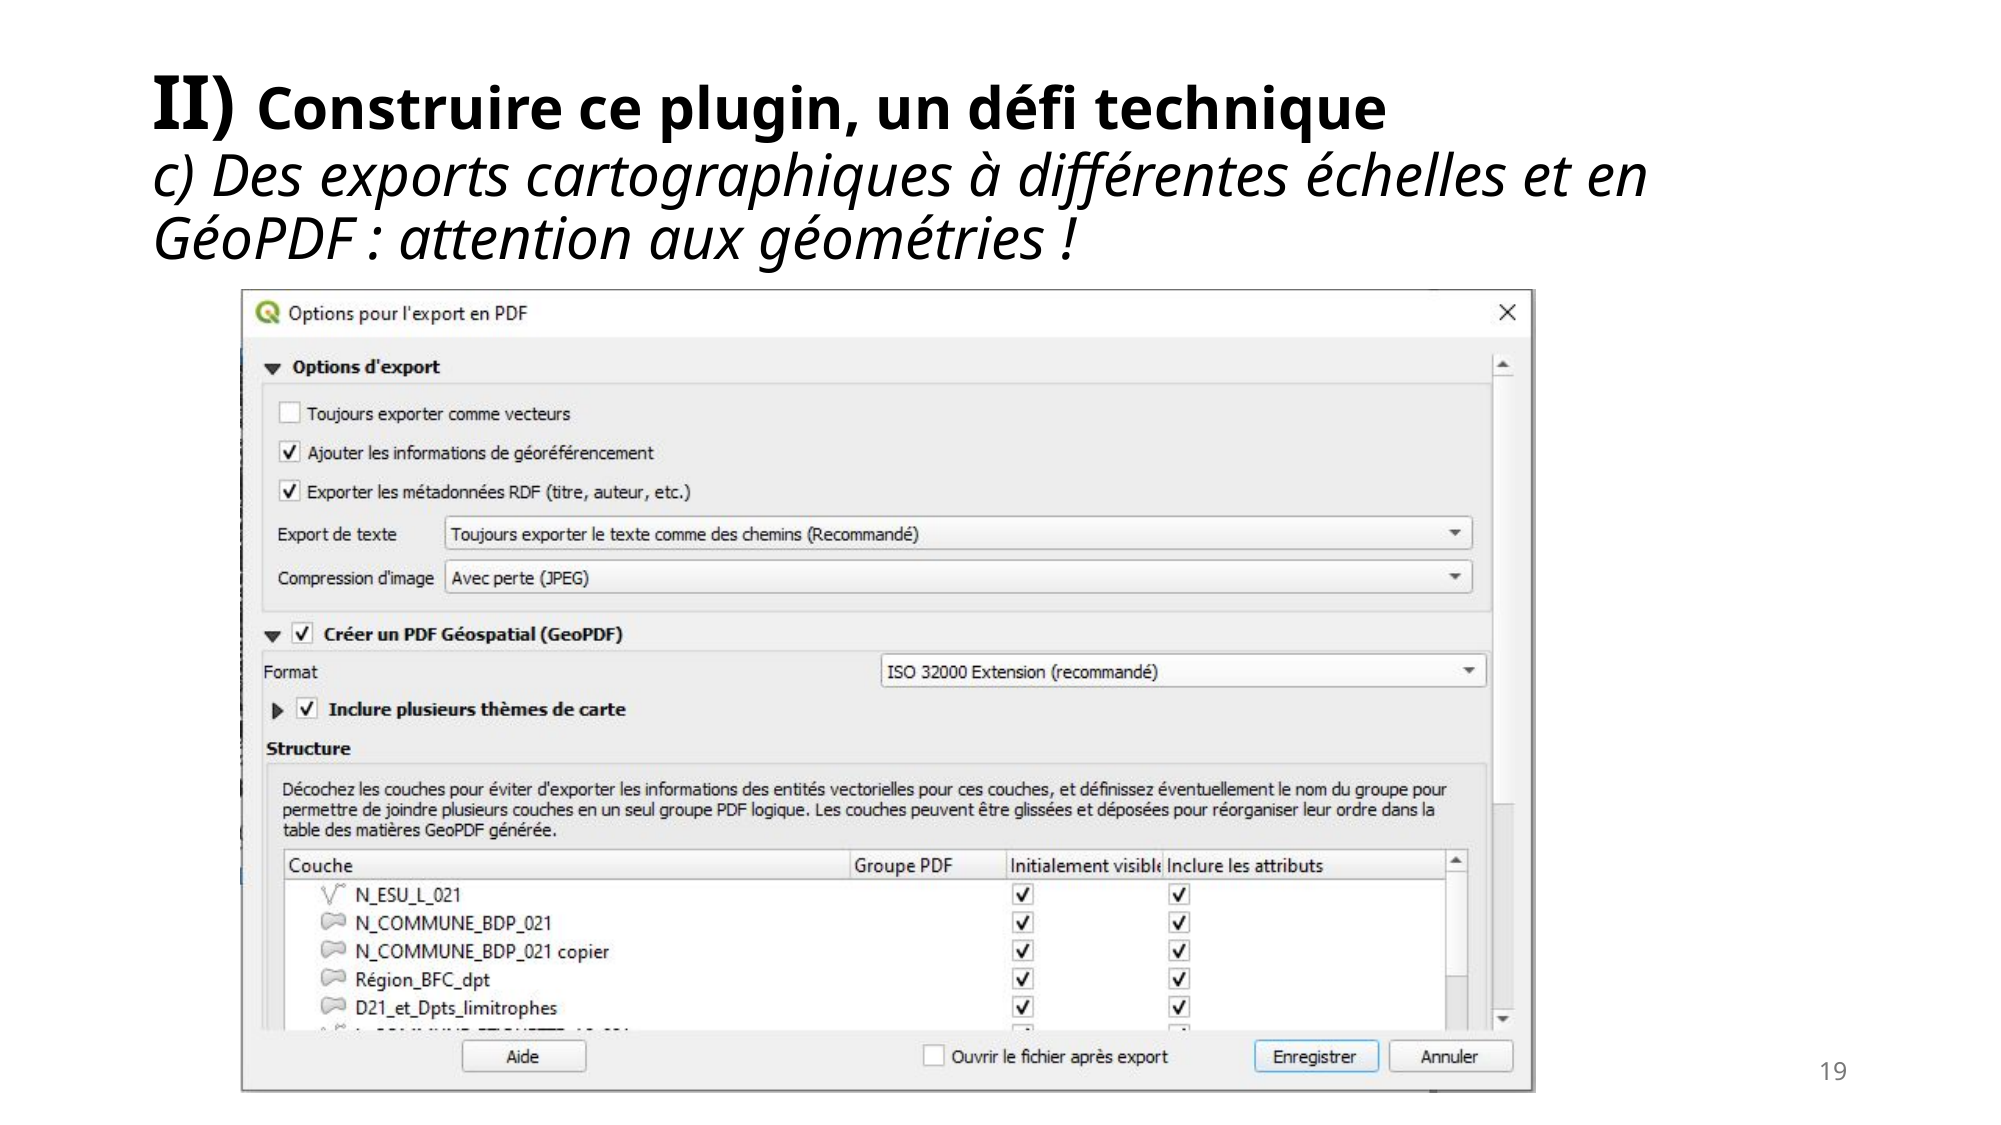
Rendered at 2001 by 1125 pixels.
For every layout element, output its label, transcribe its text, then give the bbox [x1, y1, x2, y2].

title II) Construire ce plugin, un défi technique c) Des exports cartographiques à différentes échelles et en GéoPDF : attention aux géométries ! [137, 59, 1863, 278]
slide_number <numéro> [1412, 1042, 1863, 1103]
picture [240, 289, 1536, 1093]
